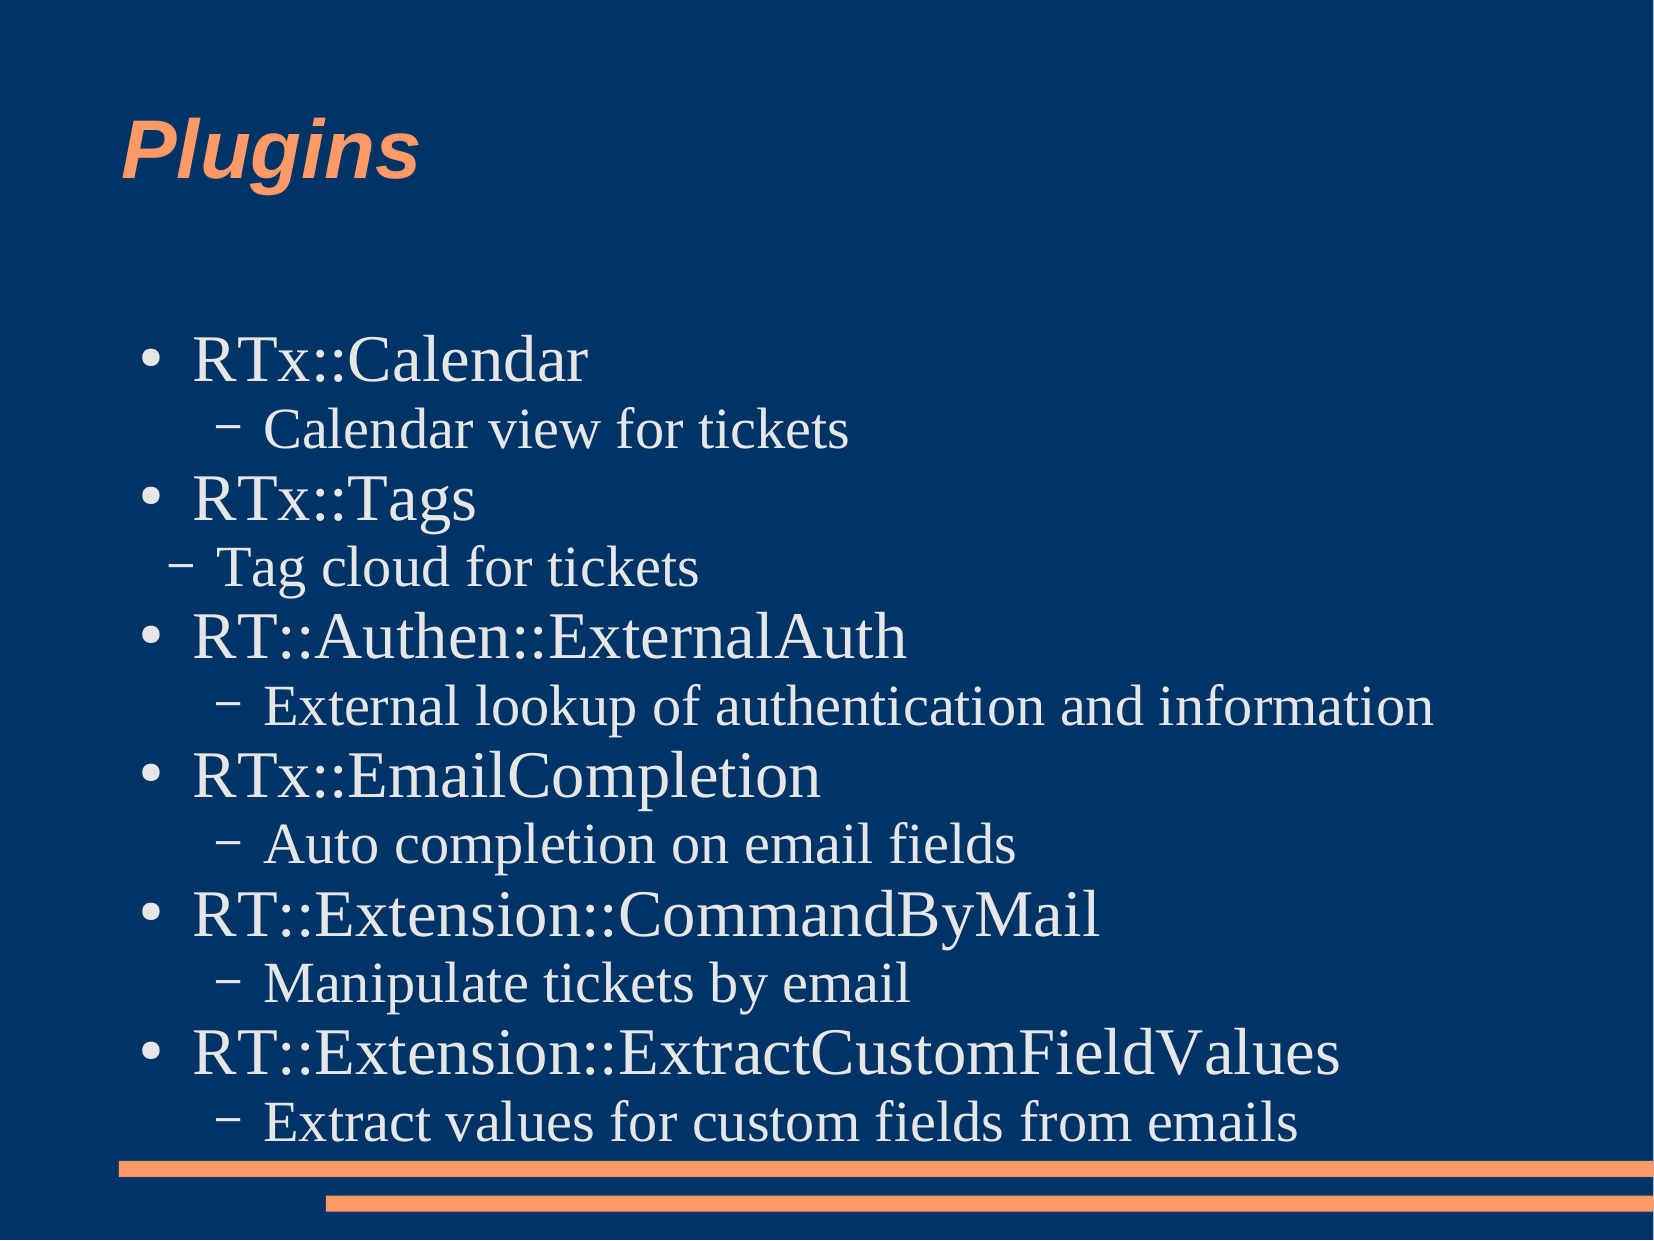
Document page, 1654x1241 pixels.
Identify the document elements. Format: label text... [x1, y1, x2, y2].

title Plugins [121, 46, 1534, 254]
list RTx::Calendar Calendar view for tickets RTx::Tags Tag cloud for tickets RT::Authen::ExternalAuth External lookup of authentication and information RTx::EmailCompletion Auto completion on email fields RT::Extension::CommandByMail Manipulate tickets by email RT::Extension::ExtractCustomFieldValues Extract values for custom fields from emails [121, 322, 1561, 1154]
